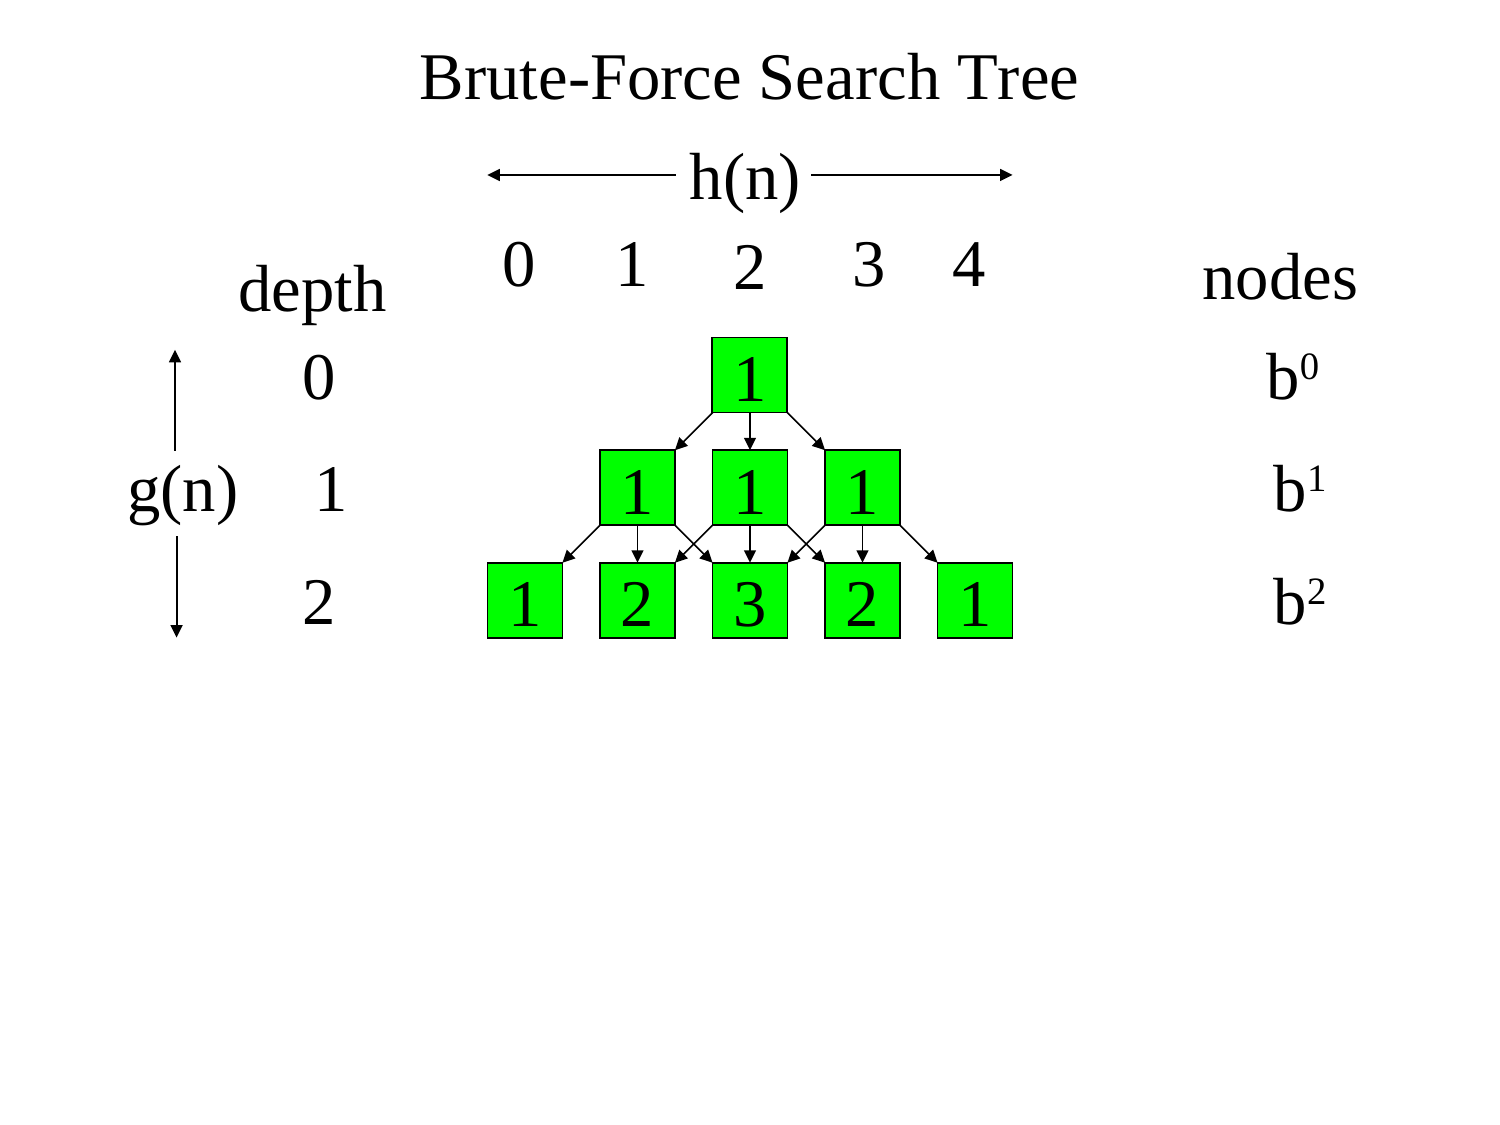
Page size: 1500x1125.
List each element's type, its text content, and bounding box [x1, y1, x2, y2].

text_box 1 [712, 337, 788, 413]
text_box Brute-Force Search Tree [405, 24, 1096, 121]
text_box 2 [718, 214, 782, 311]
text_box 1 [712, 450, 788, 526]
text_box b0 [1251, 324, 1334, 421]
text_box 1 [299, 437, 338, 533]
text_box 1 [937, 562, 1013, 638]
text_box 2 [600, 562, 676, 638]
text_box 0 [487, 212, 551, 308]
text_box depth [187, 237, 438, 333]
text_box 3 [837, 212, 901, 308]
text_box 1 [600, 450, 676, 526]
text_box 1 [825, 450, 901, 526]
text_box 2 [825, 562, 901, 638]
text_box b2 [1249, 549, 1351, 646]
text_box nodes [1187, 224, 1374, 321]
text_box h(n) [675, 124, 817, 221]
text_box 1 [487, 562, 563, 638]
text_box 2 [287, 549, 351, 646]
text_box g(n) [112, 437, 254, 533]
text_box 3 [712, 562, 788, 638]
text_box b1 [1249, 437, 1351, 533]
text_box 4 [937, 212, 1001, 308]
text_box 1 [600, 212, 664, 308]
text_box depth [311, 283, 326, 309]
text_box 0 [287, 324, 351, 421]
